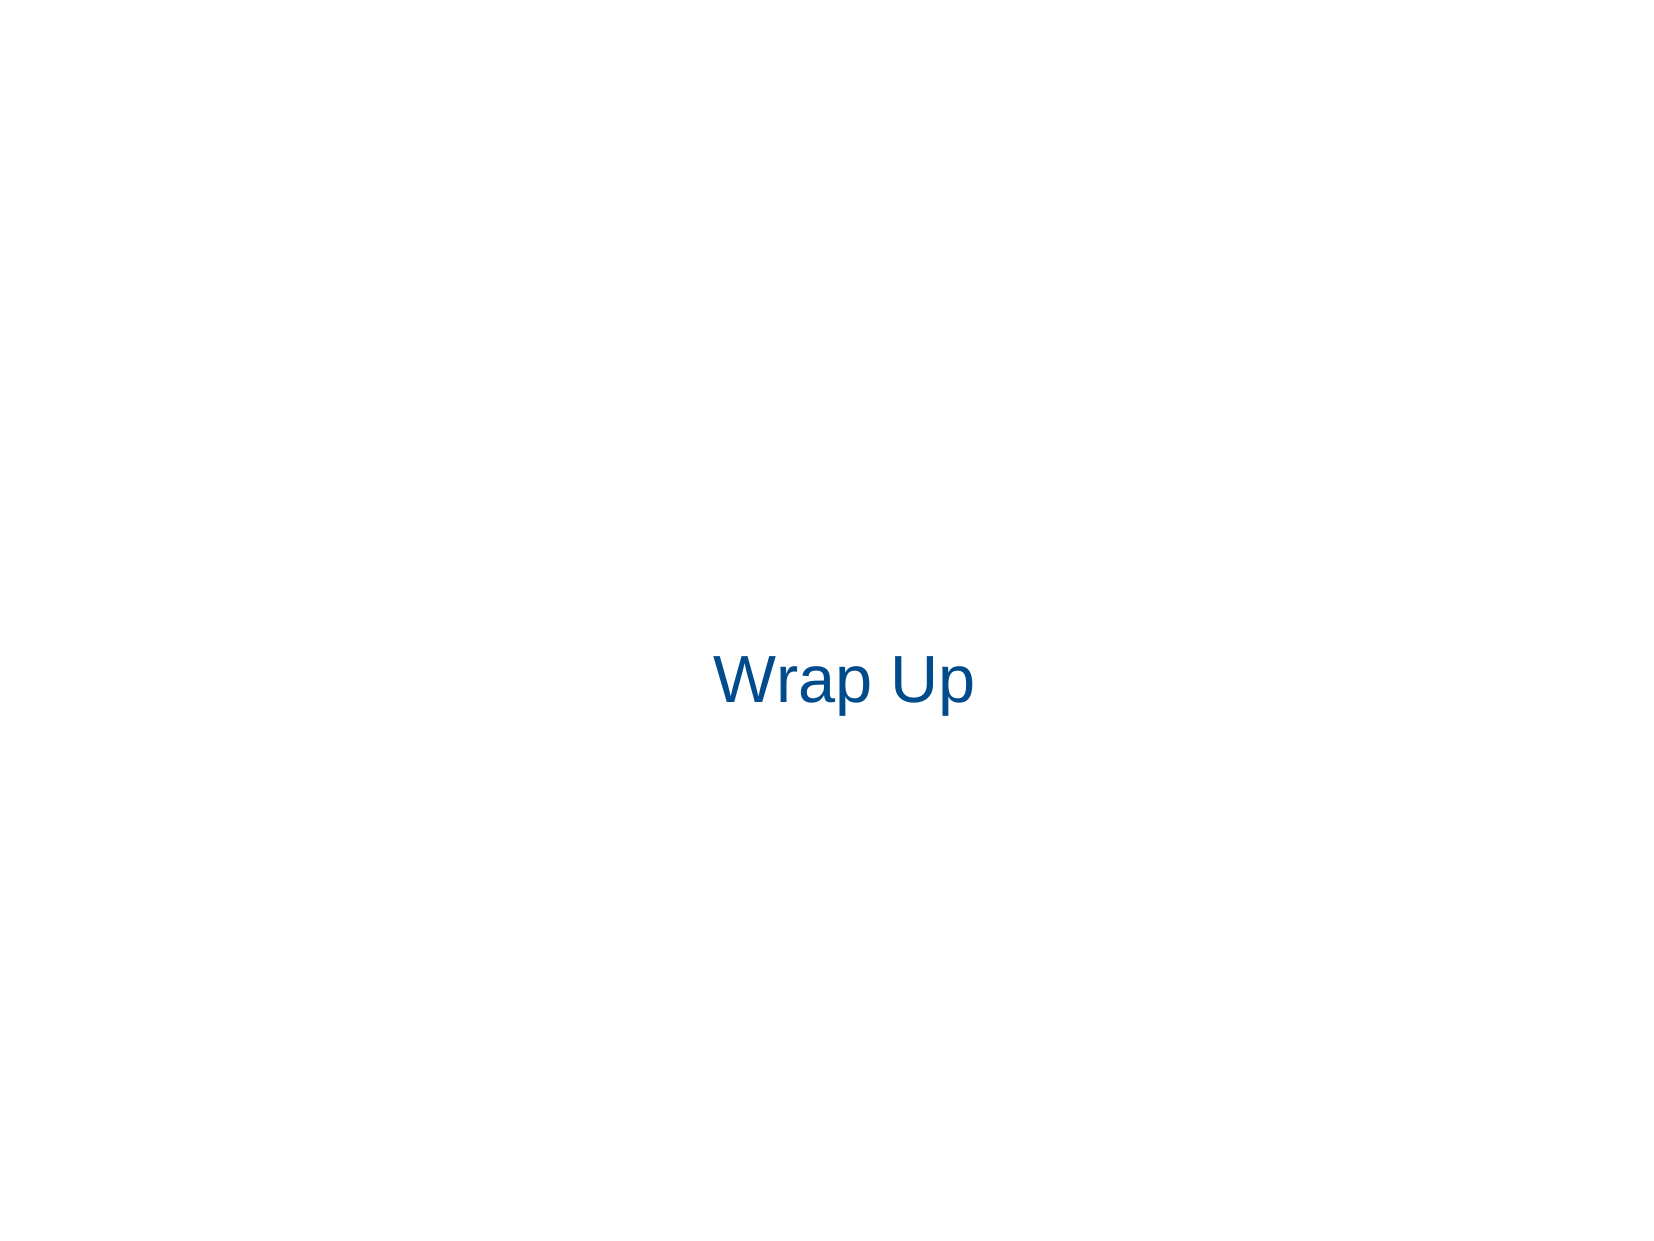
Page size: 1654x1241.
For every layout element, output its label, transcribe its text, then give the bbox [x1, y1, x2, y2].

subtitle Wrap Up [29, 206, 1625, 1152]
